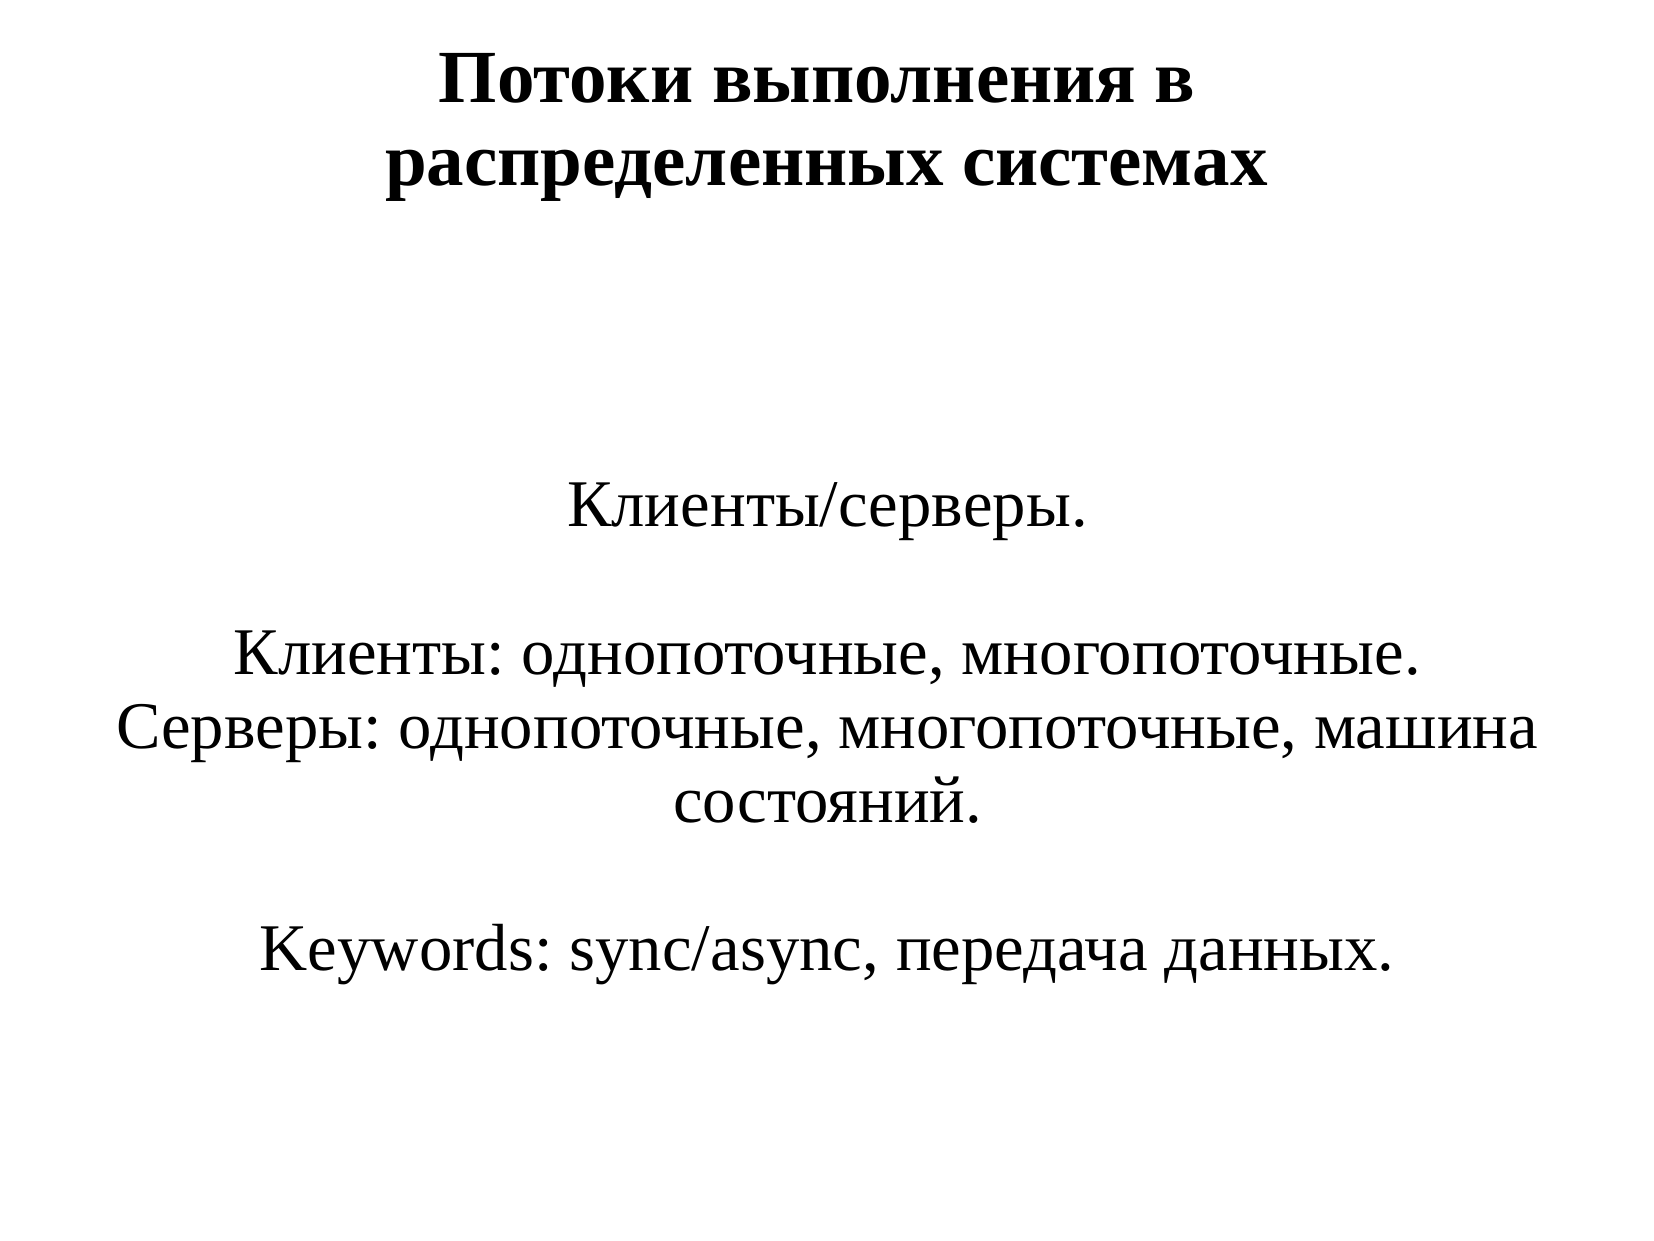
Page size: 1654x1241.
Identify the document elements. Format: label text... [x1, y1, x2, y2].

title Потоки выполнения в распределенных системах [30, 27, 1624, 210]
subtitle Клиенты/серверы. Клиенты: однопоточные, многопоточные. Серверы: однопоточные, многопоточные, машина состояний. Keywords: sync/async, передача данных. [30, 236, 1626, 1215]
